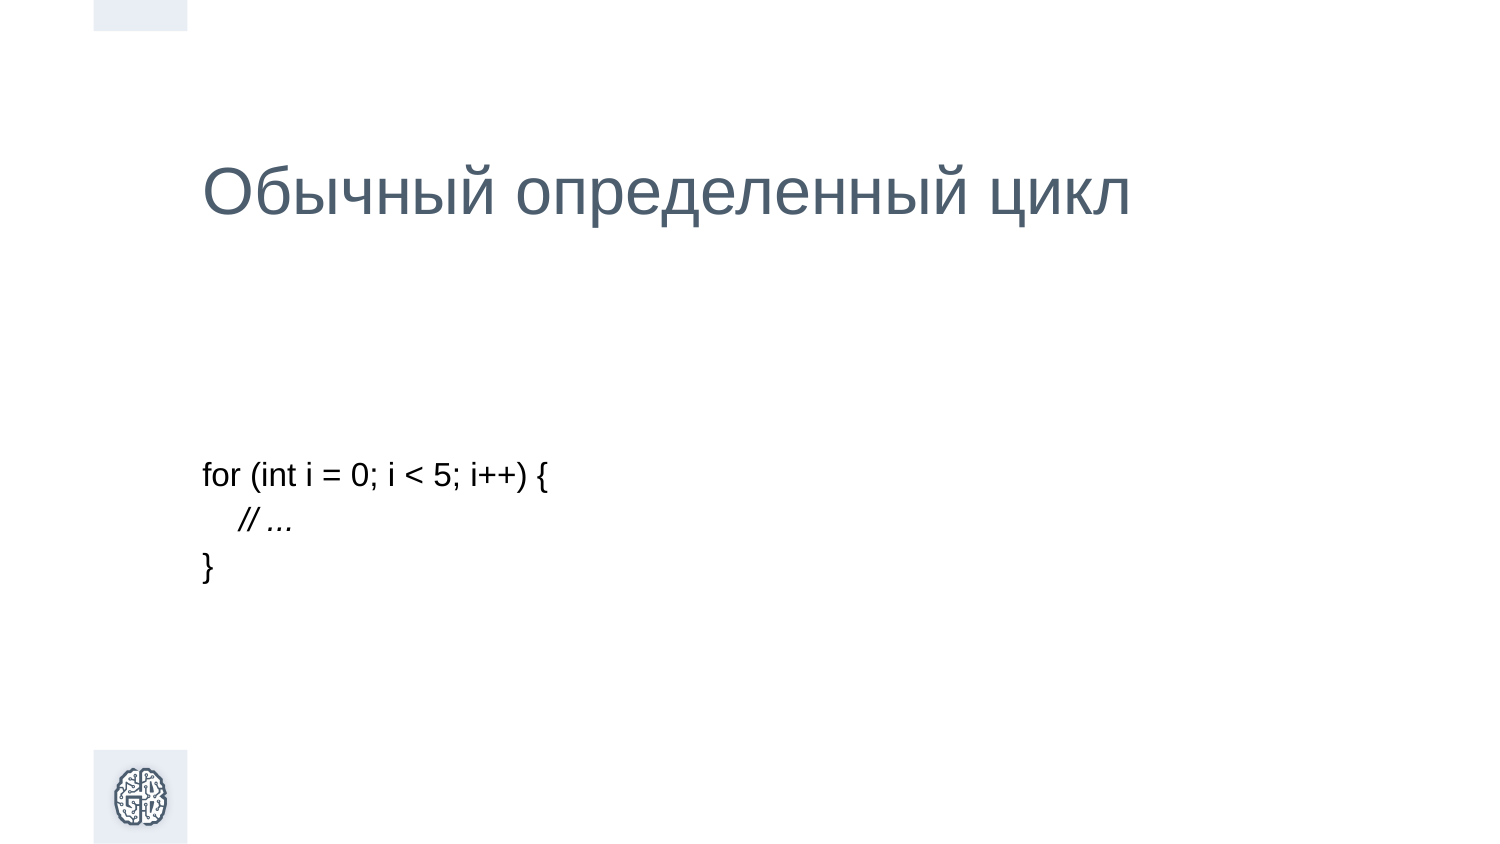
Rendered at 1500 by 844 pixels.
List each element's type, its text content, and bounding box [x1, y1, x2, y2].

picture [106, 760, 175, 834]
text_box Обычный определенный цикл [187, 93, 1312, 282]
text_box for (int i = 0; i < 5; i++) { // ... } [187, 334, 1312, 697]
